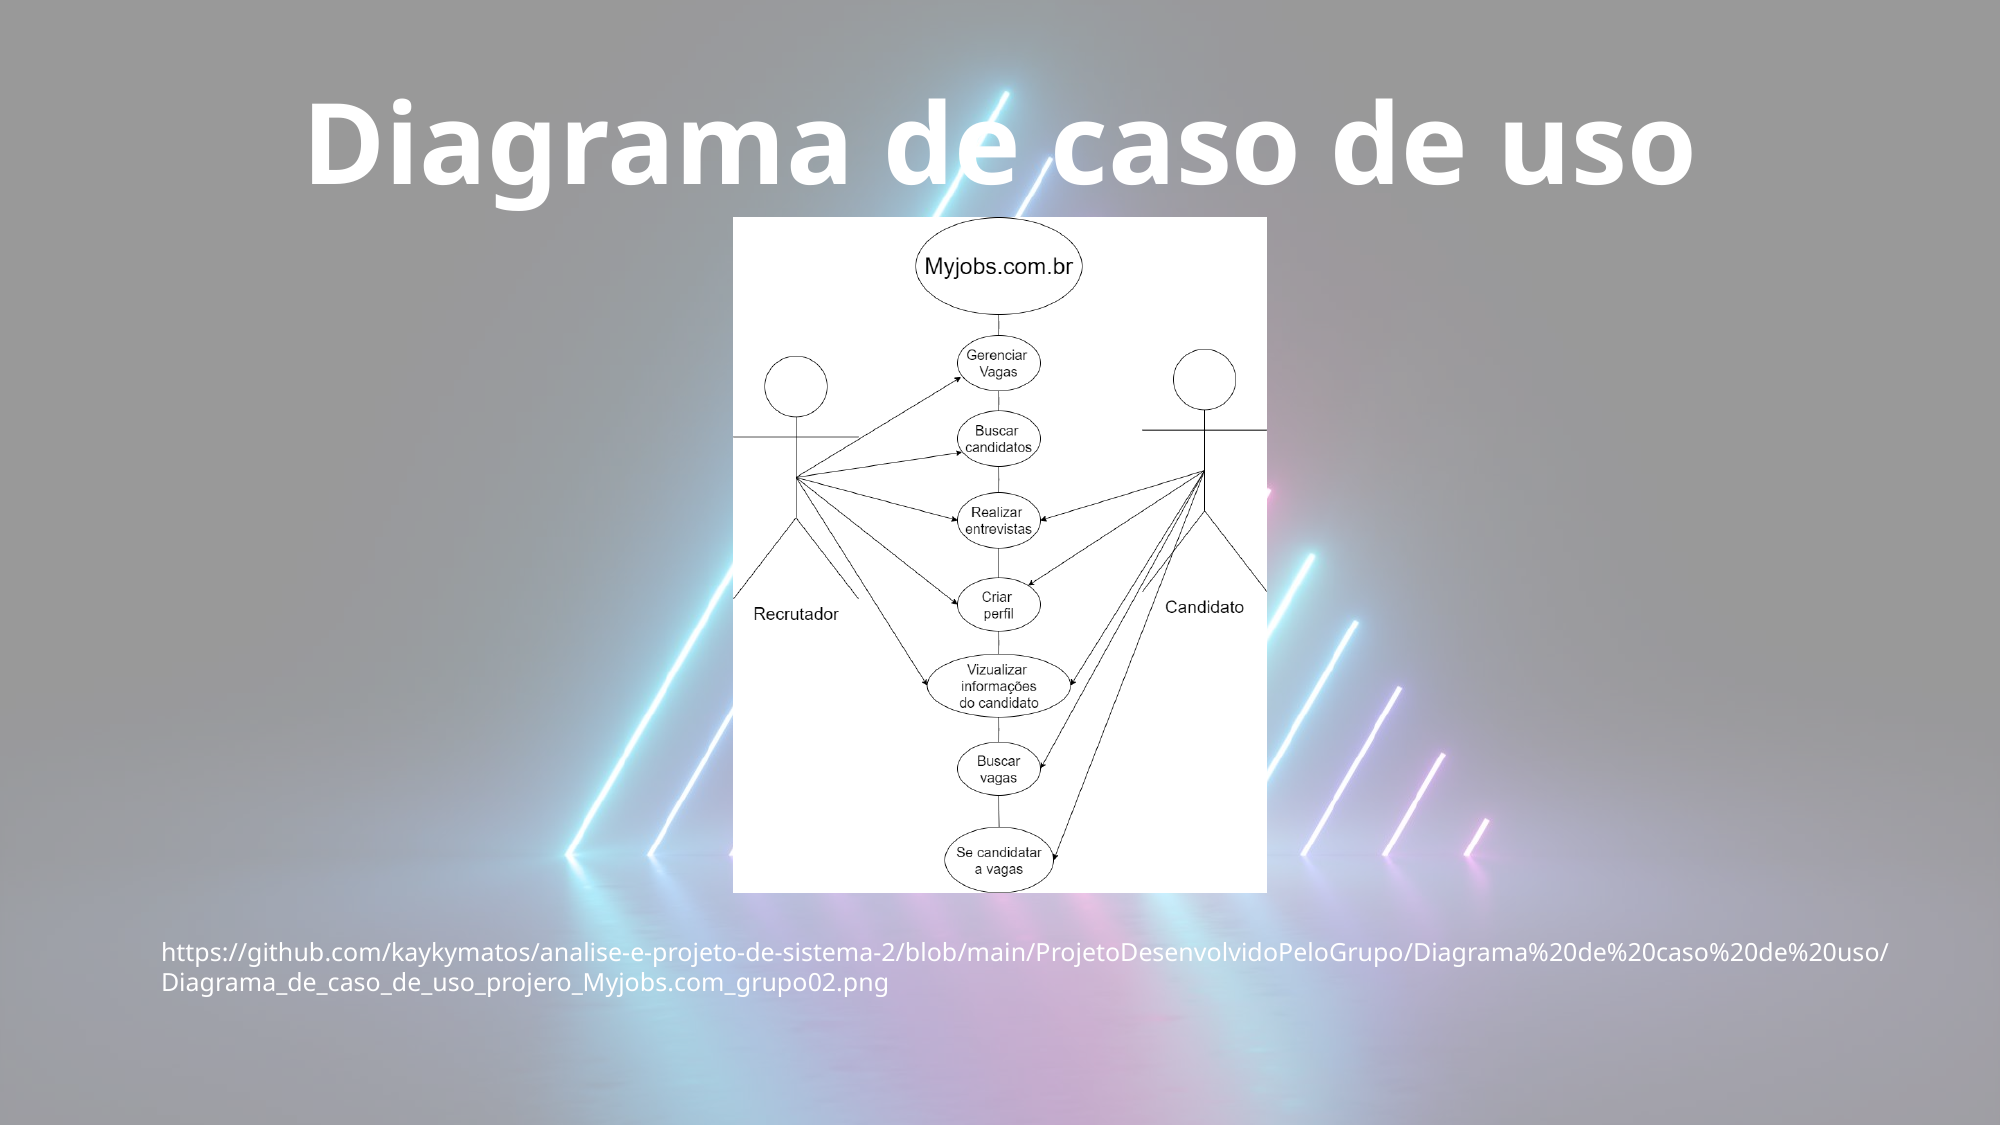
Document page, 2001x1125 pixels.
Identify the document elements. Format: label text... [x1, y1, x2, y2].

picture [0, 0, 2000, 1125]
text_box https://github.com/kaykymatos/analise-e-projeto-de-sistema-2/blob/main/ProjetoDesenvolvidoPeloGrupo/Diagrama%20de%20caso%20de%20uso/Diagrama_de_caso_de_uso_projero_Myjobs.com_grupo02.png [146, 929, 1946, 1005]
text_box Diagrama de caso de uso [284, 64, 1716, 217]
